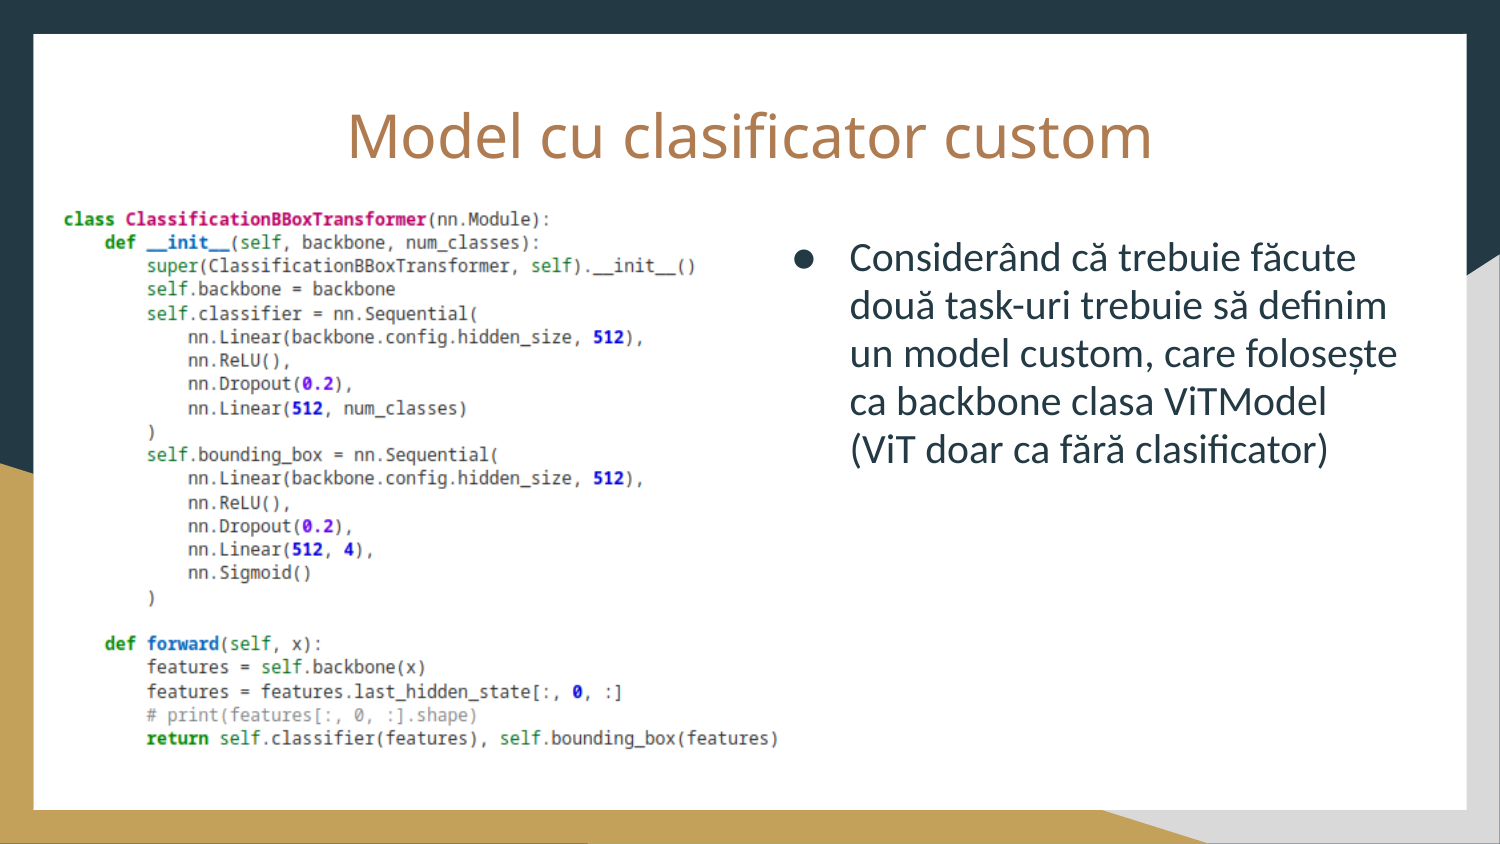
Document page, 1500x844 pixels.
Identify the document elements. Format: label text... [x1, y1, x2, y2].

list Considerând că trebuie făcute două task-uri trebuie să definim un model custom, care folosește ca backbone clasa ViTModel (ViT doar ca fără clasificator) [785, 219, 1414, 723]
title Model cu clasificator custom [134, 78, 1366, 192]
picture [61, 204, 785, 755]
